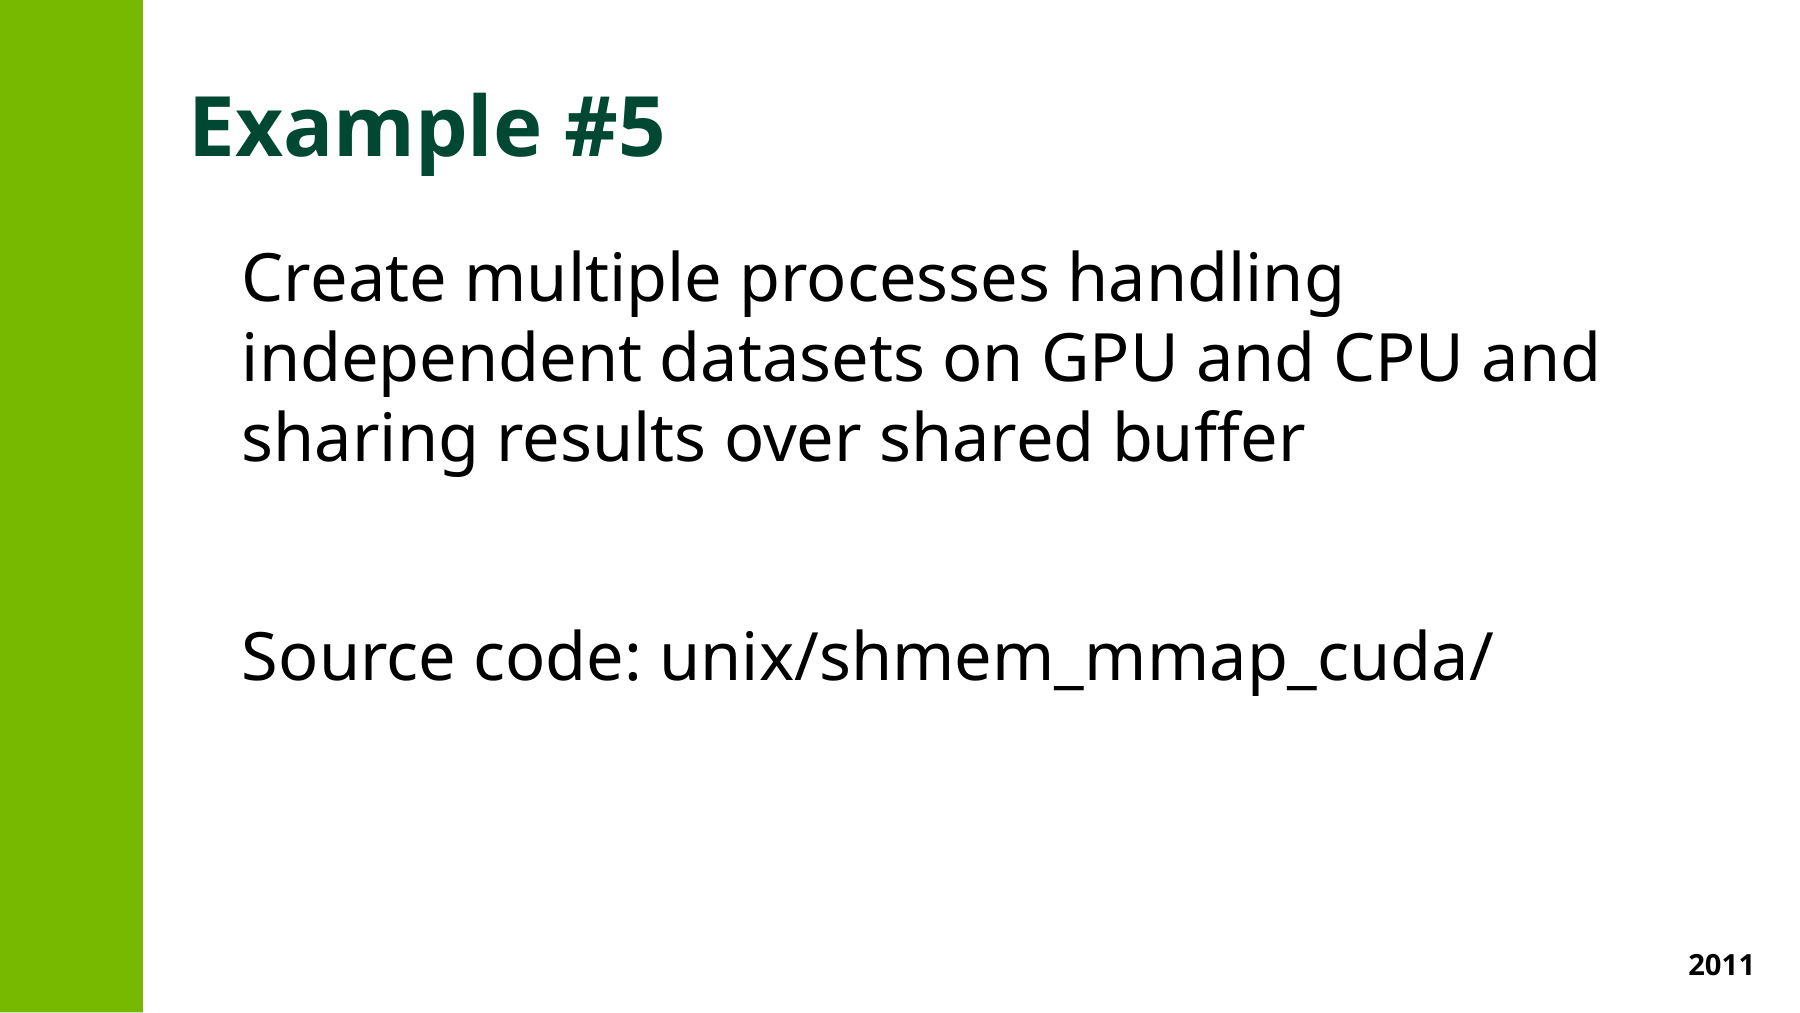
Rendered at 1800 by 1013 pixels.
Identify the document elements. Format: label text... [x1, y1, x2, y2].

list Create multiple processes handling independent datasets on GPU and CPU and sharing results over shared buffer Source code: unix/shmem_mmap_cuda/ [188, 227, 1733, 976]
title Example #5 [188, 40, 1733, 211]
